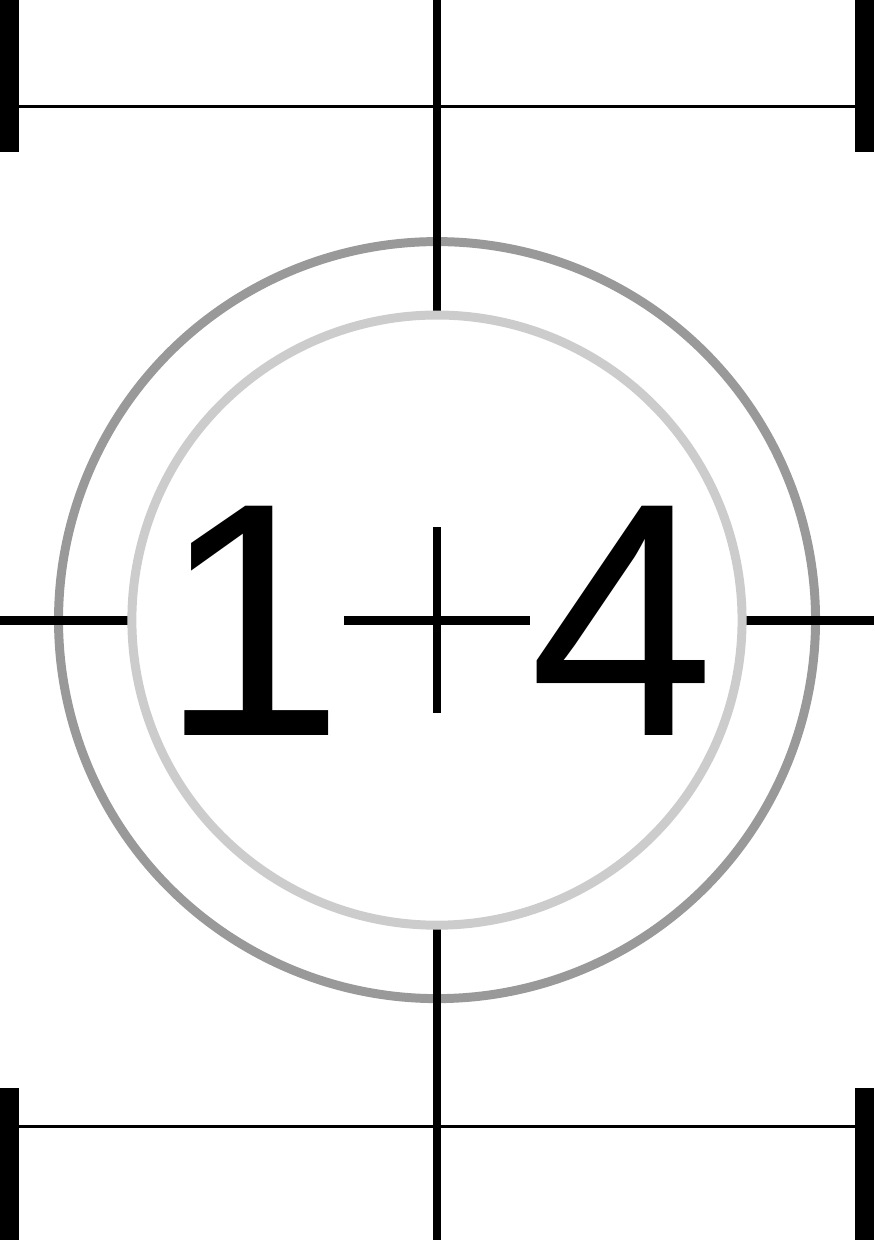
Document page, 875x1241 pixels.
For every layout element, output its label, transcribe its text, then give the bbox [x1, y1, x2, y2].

text_box [111, 814, 763, 999]
text_box [112, 241, 762, 426]
text_box 1 4 [58, 426, 816, 814]
